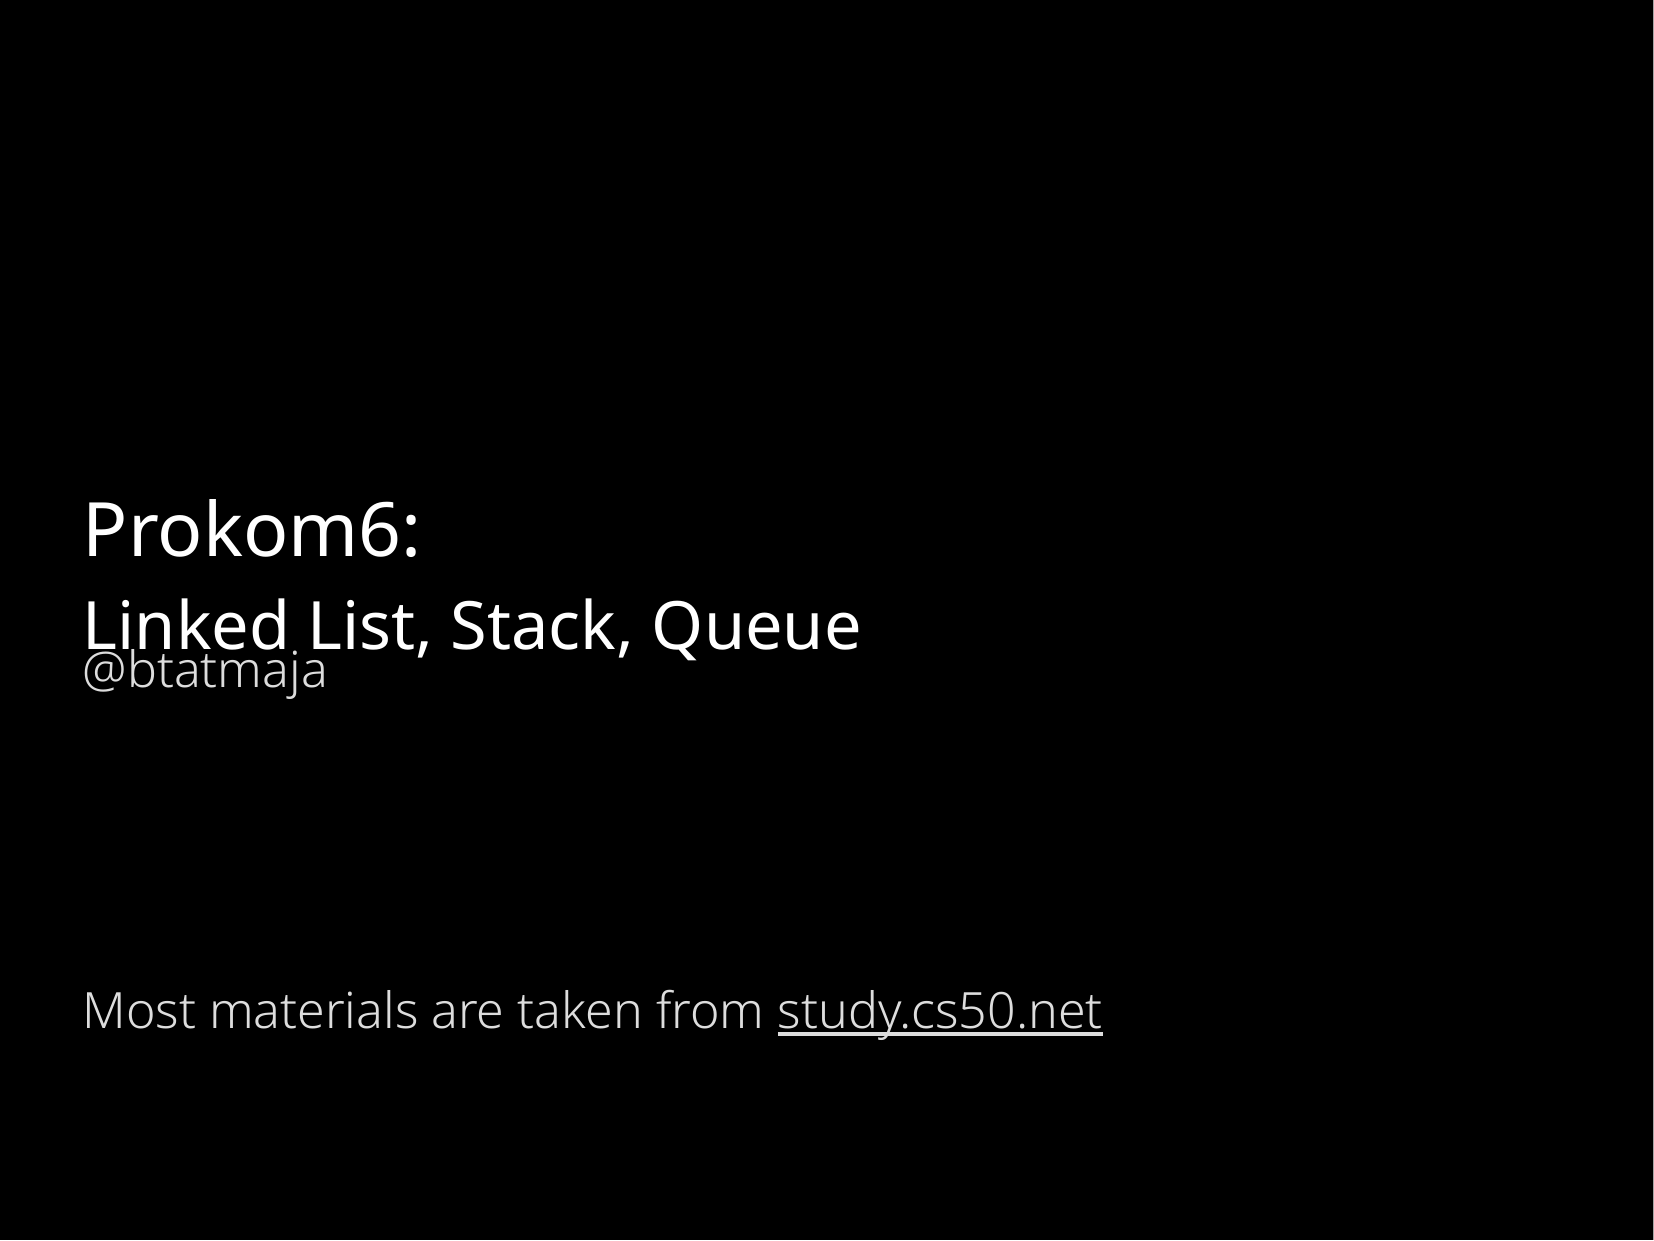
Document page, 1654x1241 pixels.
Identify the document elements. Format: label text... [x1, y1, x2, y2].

subtitle @btatmaja Most materials are taken from study.cs50.net [82, 670, 1571, 1007]
title Prokom6: Linked List, Stack, Queue [82, 490, 1571, 656]
